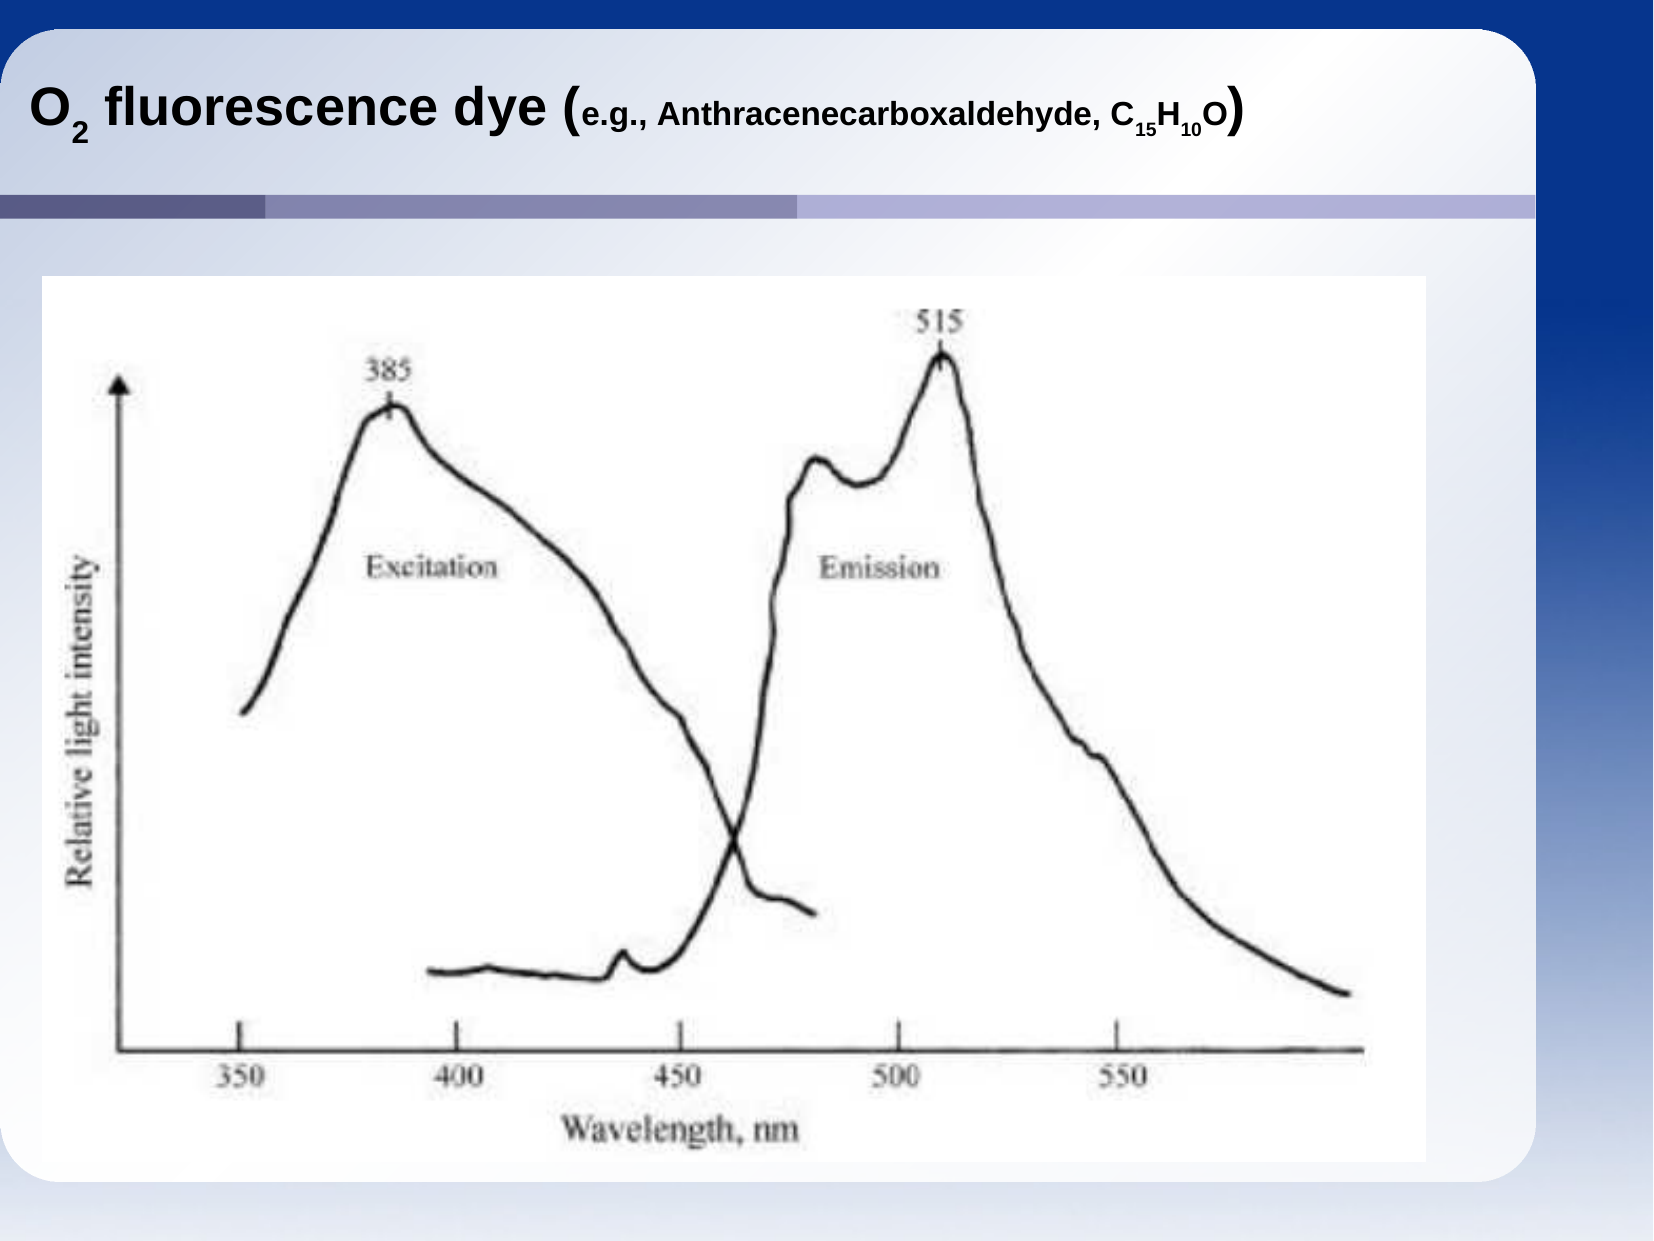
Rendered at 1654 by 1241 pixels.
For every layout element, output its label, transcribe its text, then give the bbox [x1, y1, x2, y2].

picture [0, 0, 1654, 1241]
title O2 fluorescence dye (e.g., Anthracenecarboxaldehyde, C15H10O) [29, 49, 1506, 178]
picture [42, 276, 1426, 1162]
